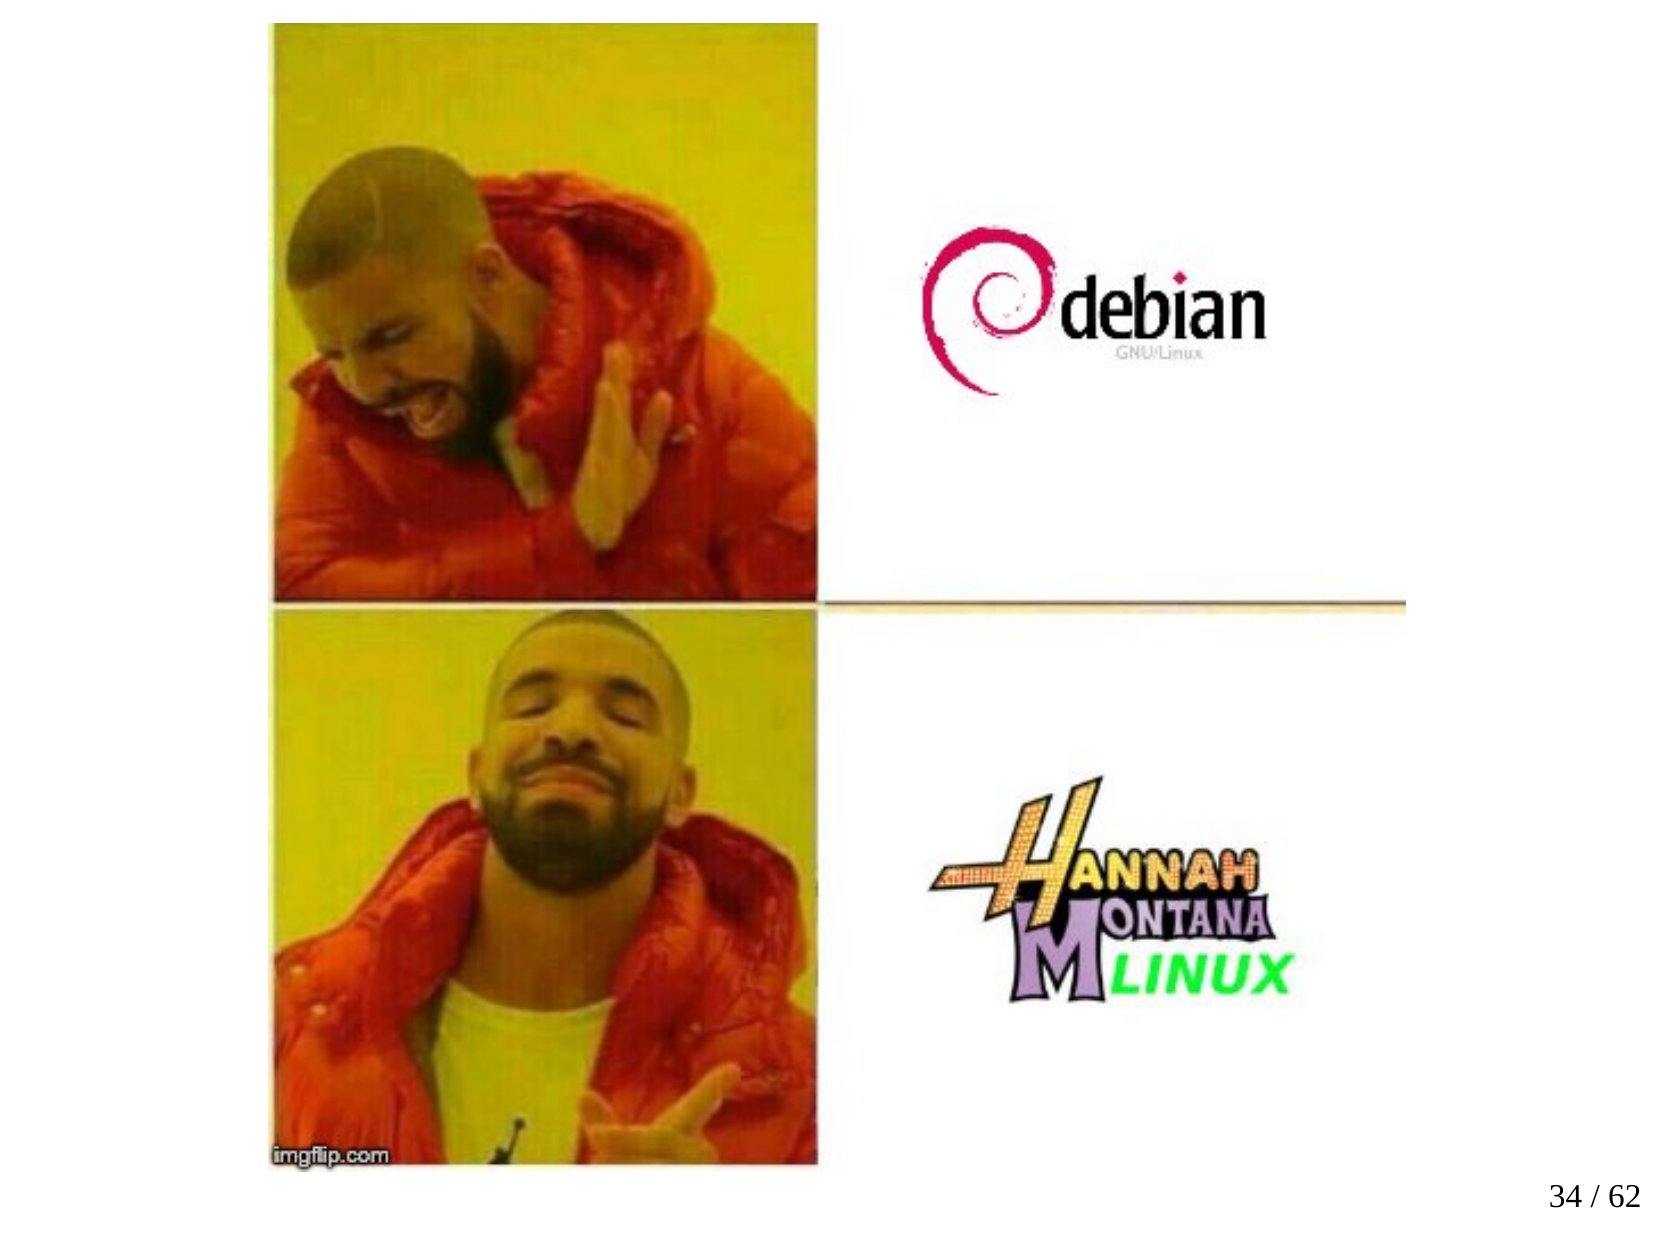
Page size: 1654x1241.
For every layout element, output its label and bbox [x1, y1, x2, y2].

picture [268, 23, 1406, 1172]
